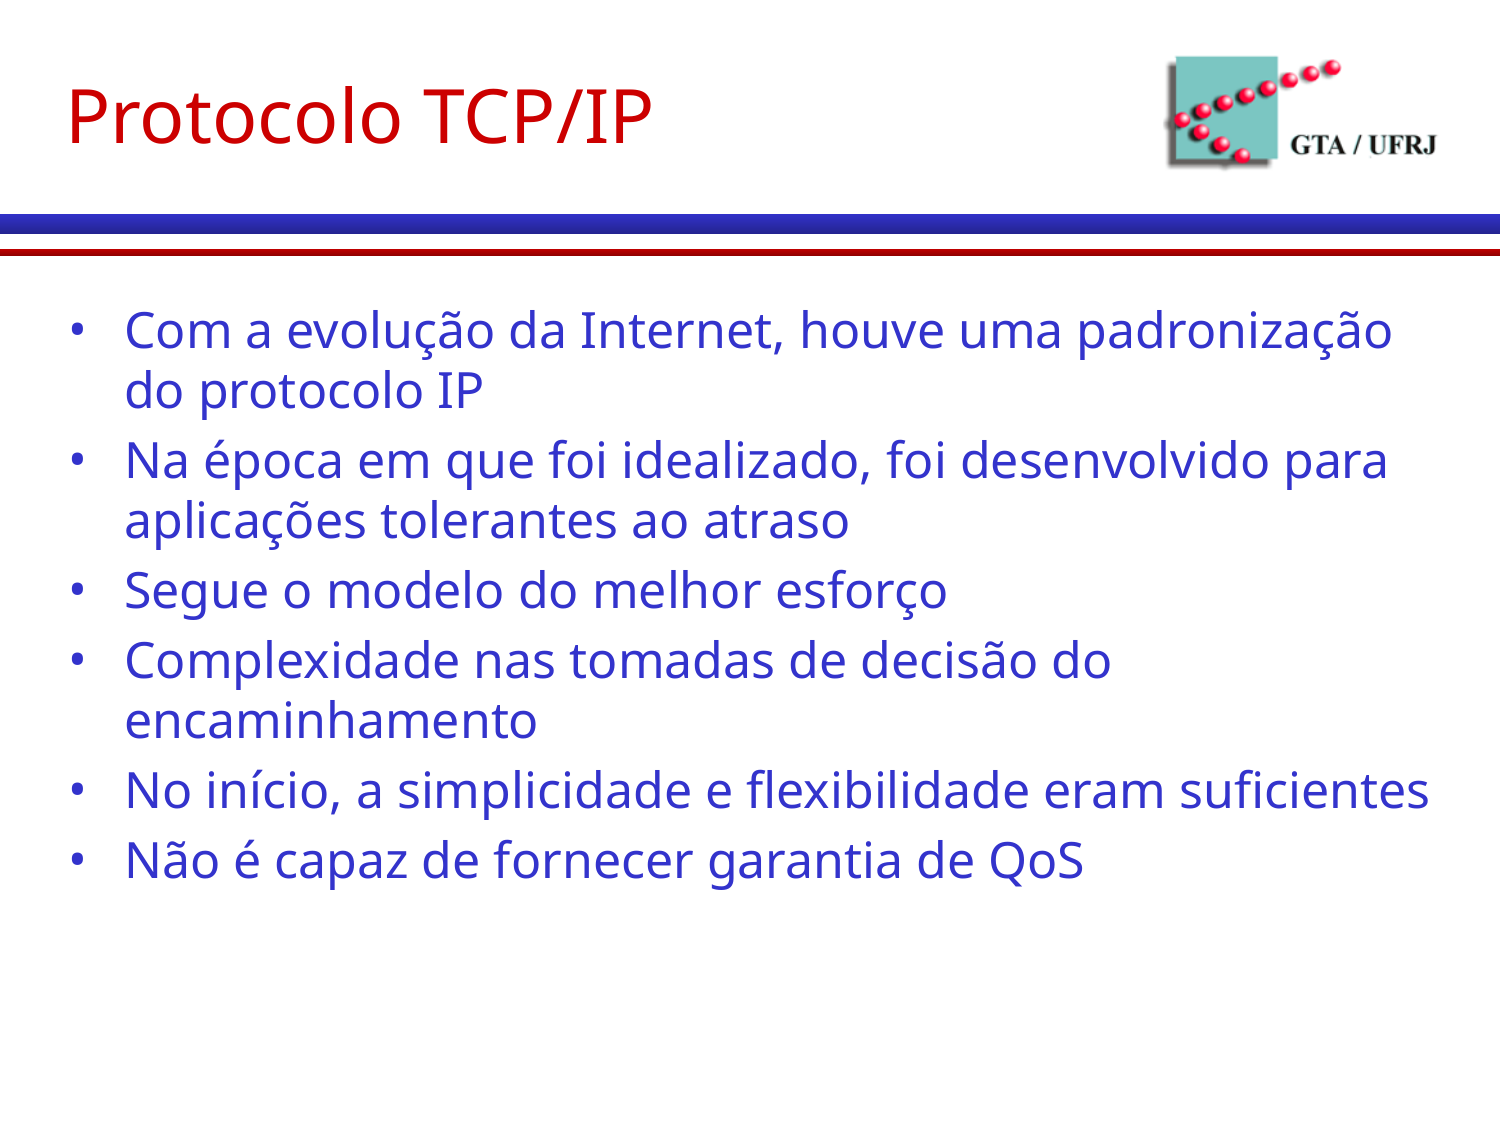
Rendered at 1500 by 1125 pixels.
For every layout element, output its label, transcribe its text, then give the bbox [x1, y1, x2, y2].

title Protocolo TCP/IP [50, 37, 1374, 189]
list Com a evolução da Internet, houve uma padronização do protocolo IP Na época em que foi idealizado, foi desenvolvido para aplicações tolerantes ao atraso Segue o modelo do melhor esforço Complexidade nas tomadas de decisão do encaminhamento No início, a simplicidade e flexibilidade eram suficientes Não é capaz de fornecer garantia de QoS [53, 290, 1447, 1083]
picture [1374, 50, 1446, 174]
